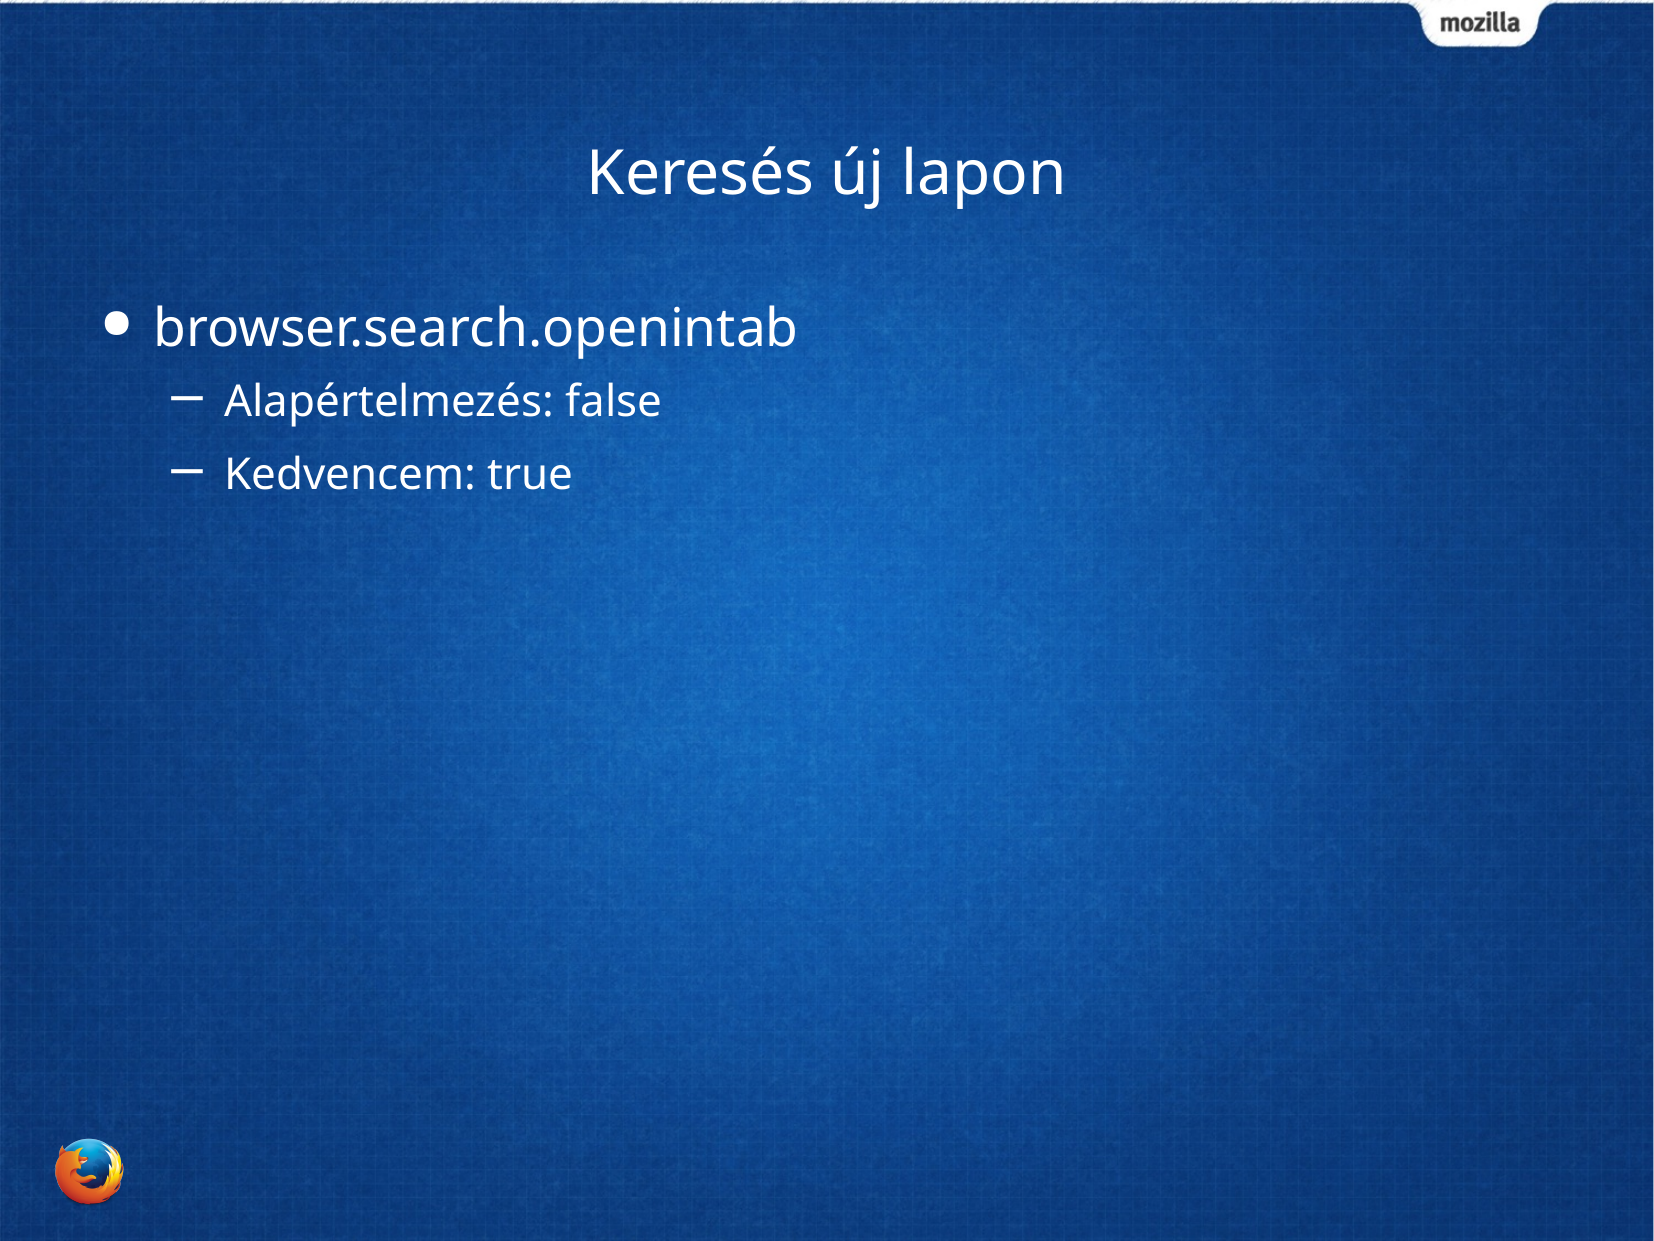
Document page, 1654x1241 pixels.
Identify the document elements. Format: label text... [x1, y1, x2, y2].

title Keresés új lapon [82, 49, 1571, 257]
picture [0, 0, 1654, 1241]
list browser.search.openintab Alapértelmezés: false Kedvencem: true [82, 289, 1571, 1108]
